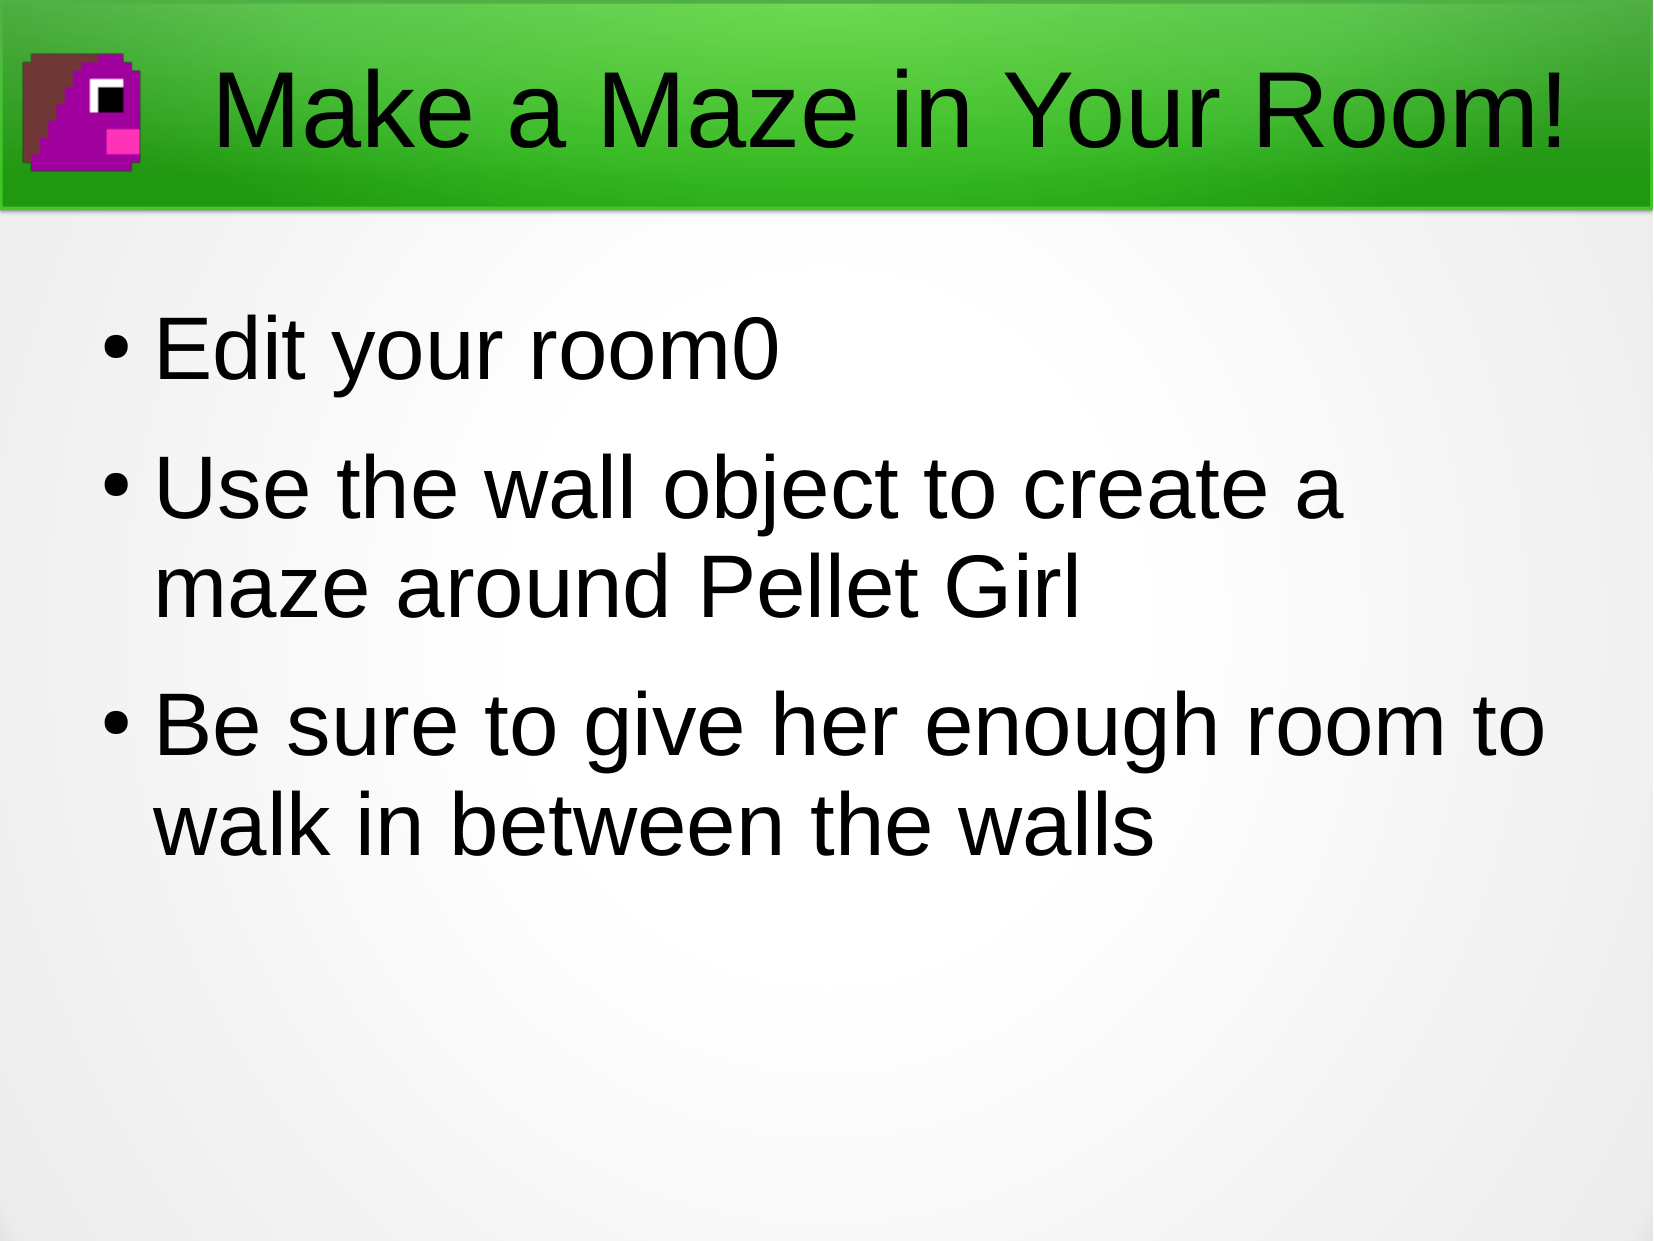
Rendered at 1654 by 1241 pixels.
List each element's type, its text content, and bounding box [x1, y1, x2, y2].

picture [15, 46, 148, 180]
list Edit your room0 Use the wall object to create a maze around Pellet Girl Be sure to give her enough room to walk in between the walls [82, 299, 1571, 1019]
title Make a Maze in Your Room! [148, 30, 1636, 190]
